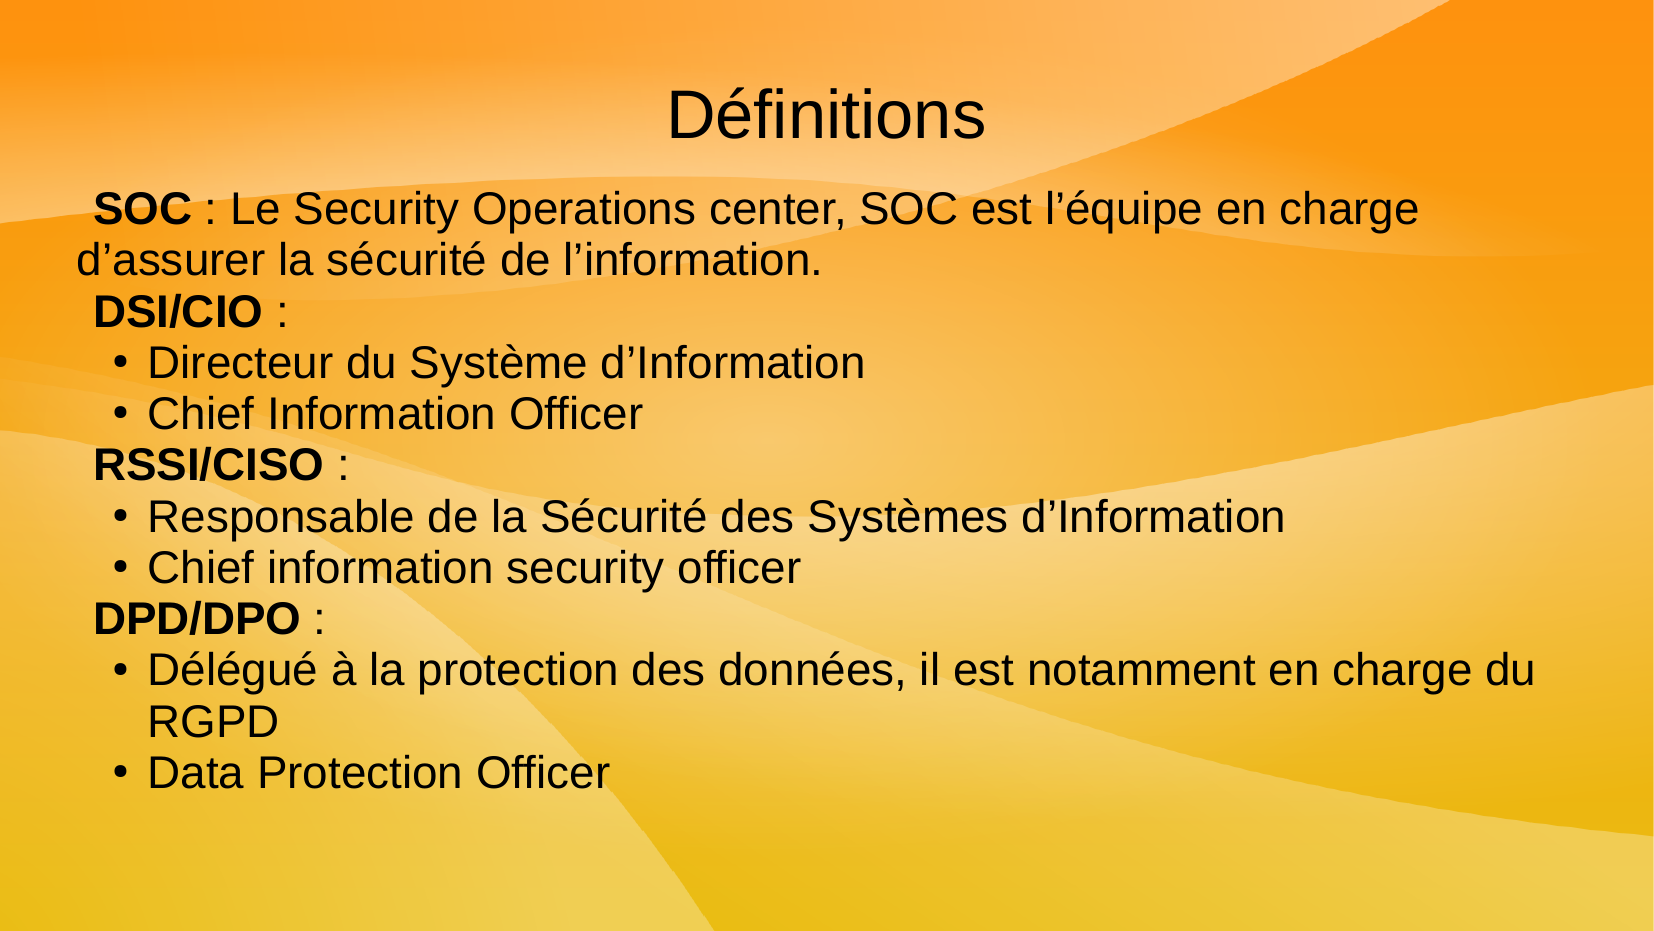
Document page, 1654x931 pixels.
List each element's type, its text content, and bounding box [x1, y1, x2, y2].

subtitle SOC : Le Security Operations center, SOC est l’équipe en charge d’assurer la sécurité de l’information. DSI/CIO : Directeur du Système d’Information Chief Information Officer RSSI/CISO : Responsable de la Sécurité des Systèmes d’Information Chief information security officer DPD/DPO : Délégué à la protection des données, il est notamment en charge du RGPD Data Protection Officer [76, 183, 1565, 850]
title Définitions [82, 37, 1571, 193]
picture [0, 0, 1654, 931]
